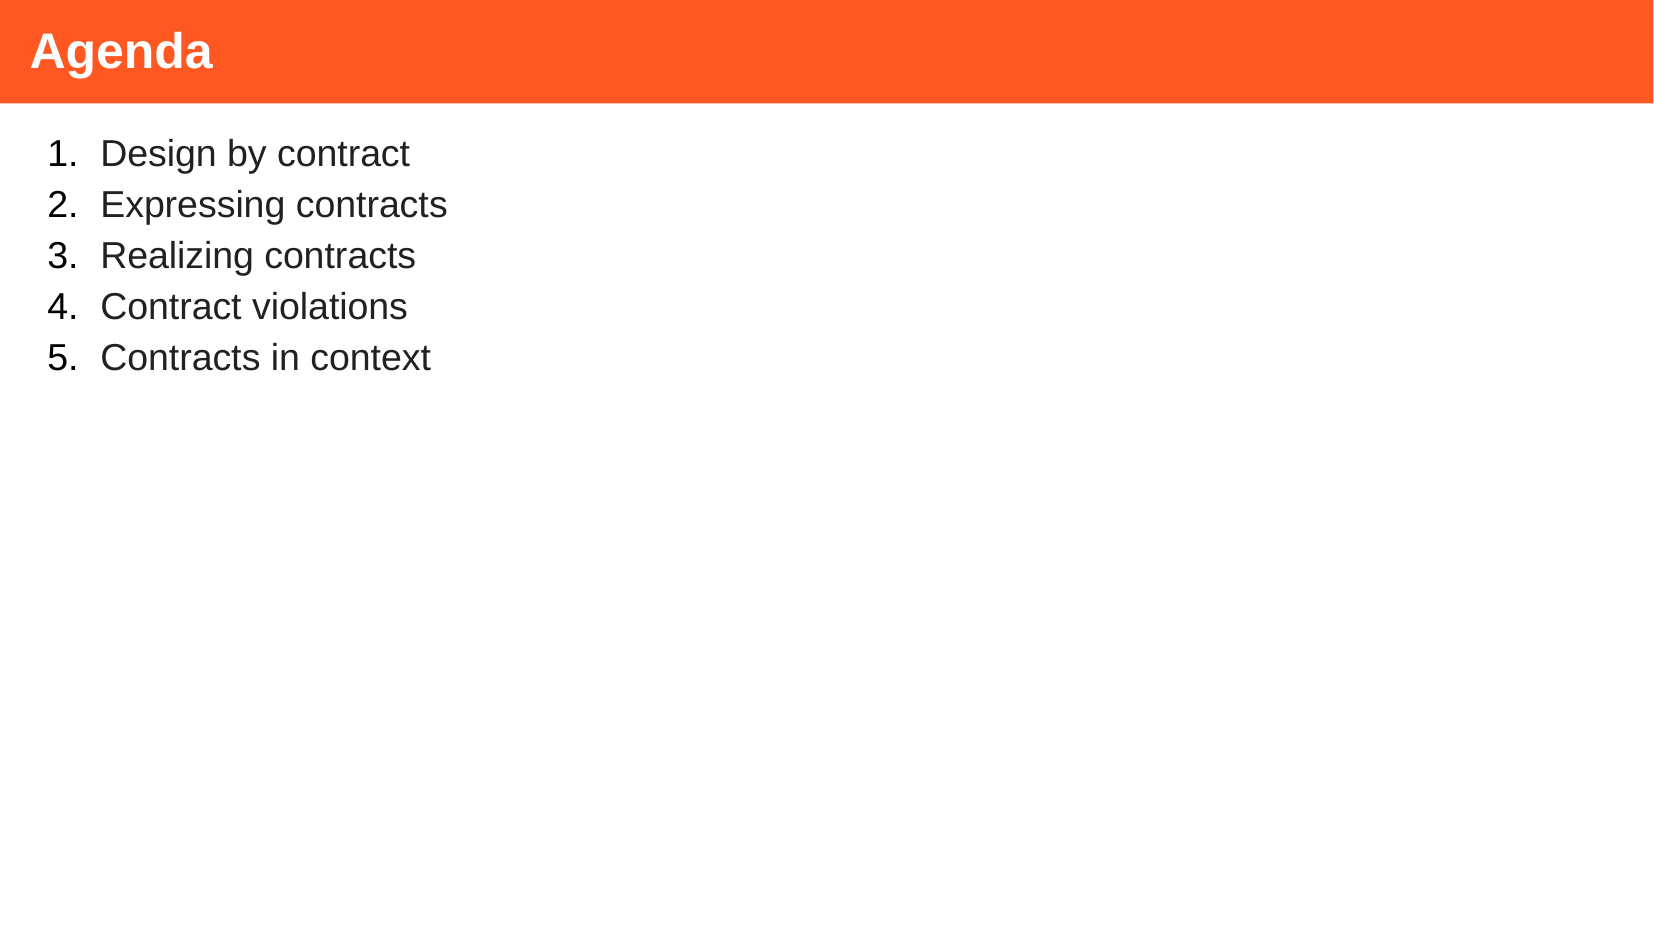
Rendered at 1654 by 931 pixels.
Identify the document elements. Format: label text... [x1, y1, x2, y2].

title Agenda [0, 0, 1654, 104]
list Design by contract Expressing contracts Realizing contracts Contract violations Contracts in context [29, 132, 1625, 813]
